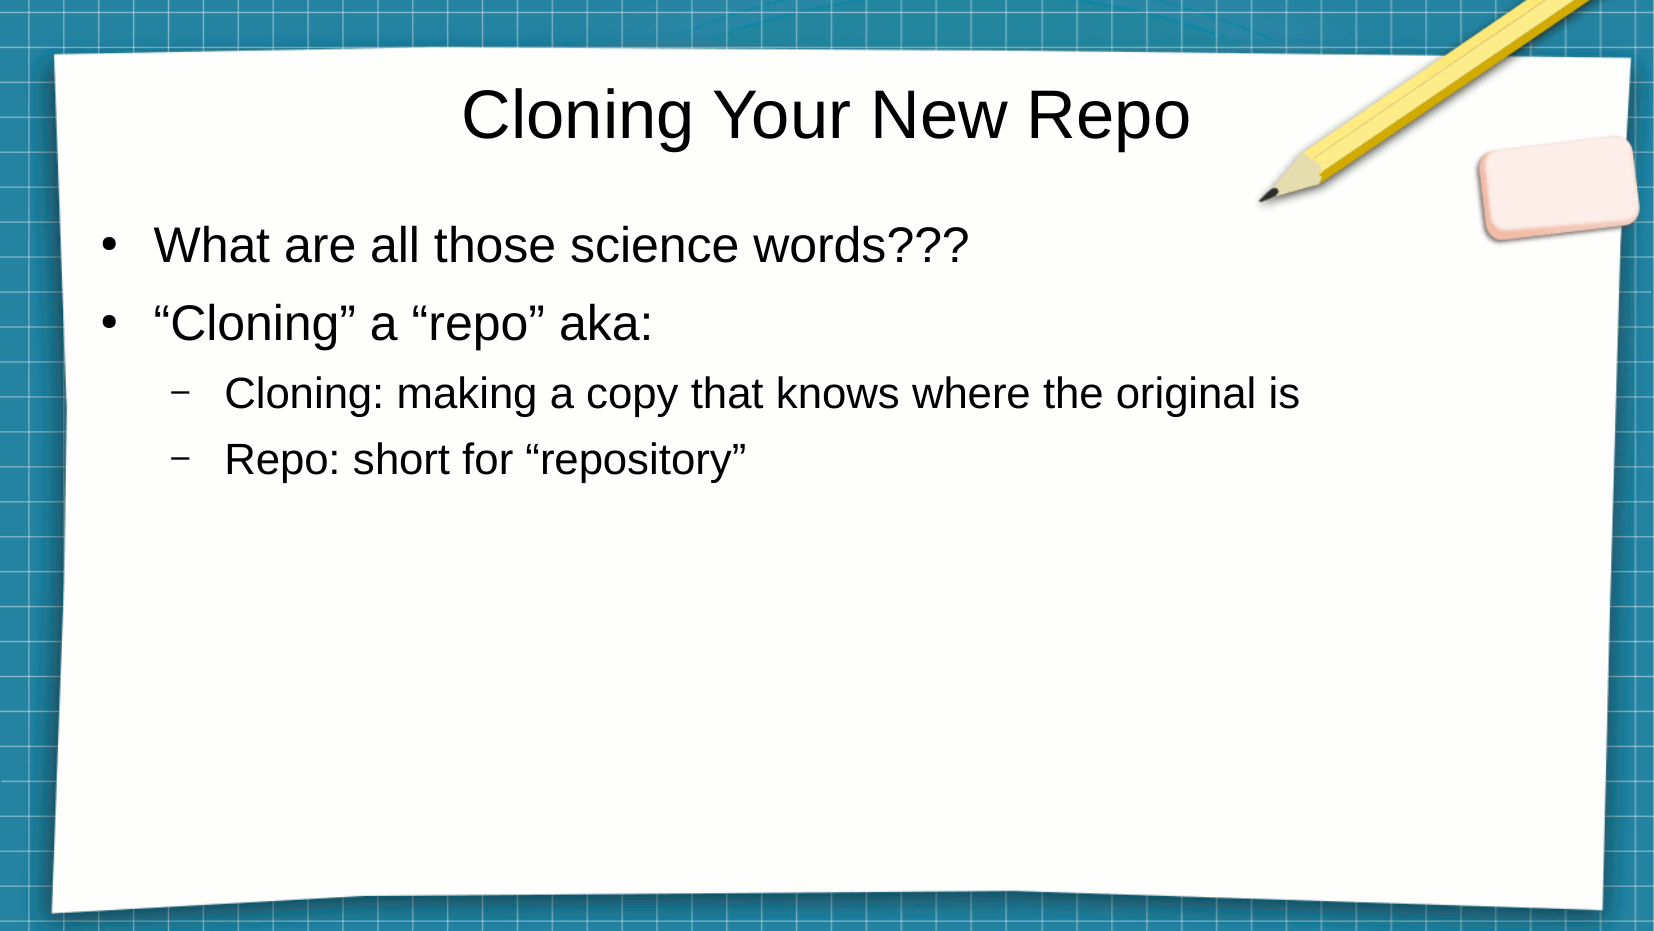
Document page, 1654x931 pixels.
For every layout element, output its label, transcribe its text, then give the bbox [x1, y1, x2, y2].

title Cloning Your New Repo [82, 37, 1571, 193]
list What are all those science words??? “Cloning” a “repo” aka: Cloning: making a copy that knows where the original is Repo: short for “repository” [82, 217, 1571, 758]
picture [0, 0, 1654, 931]
